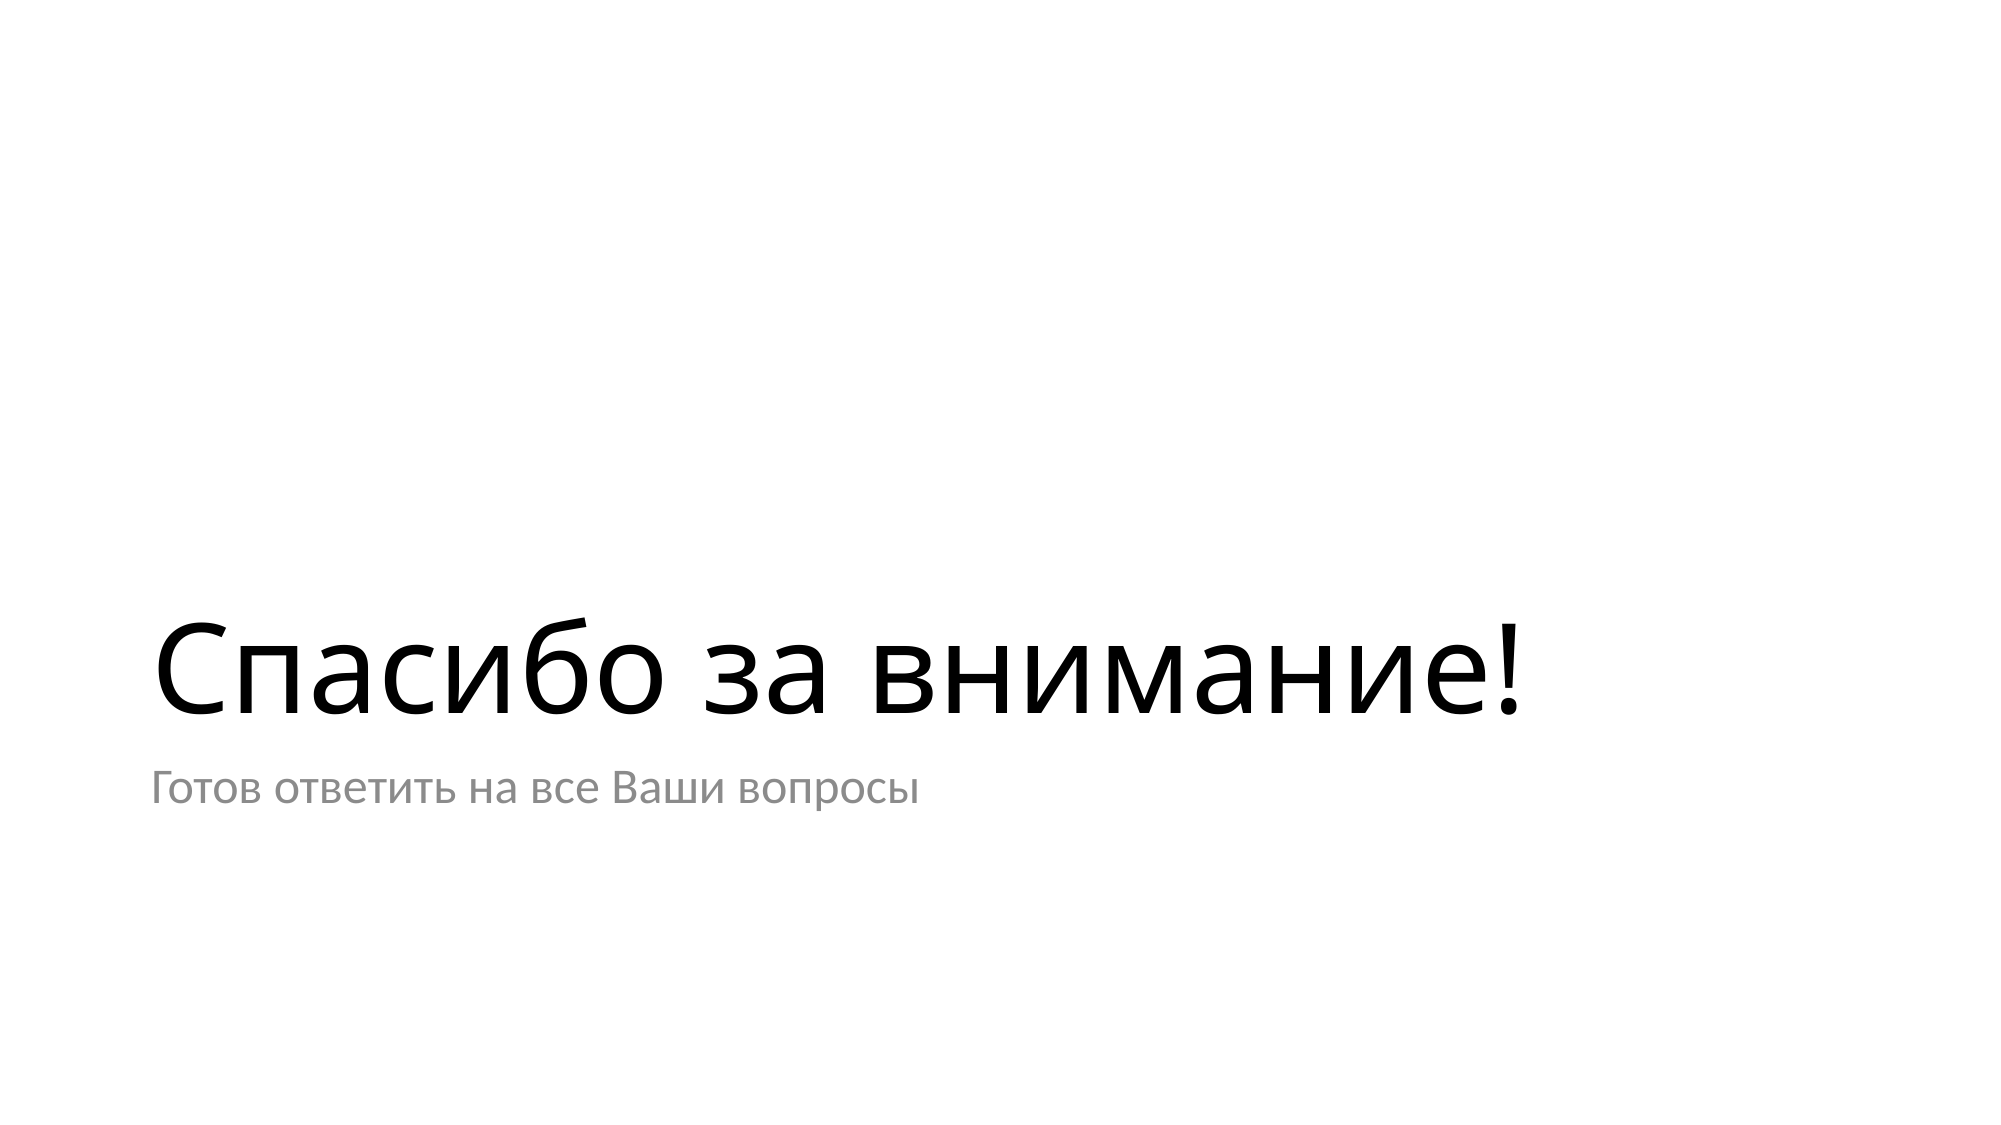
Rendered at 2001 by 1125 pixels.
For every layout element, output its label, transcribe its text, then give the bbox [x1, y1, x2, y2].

list Готов ответить на все Ваши вопросы [136, 752, 1862, 999]
title Спасибо за внимание! [136, 280, 1862, 749]
